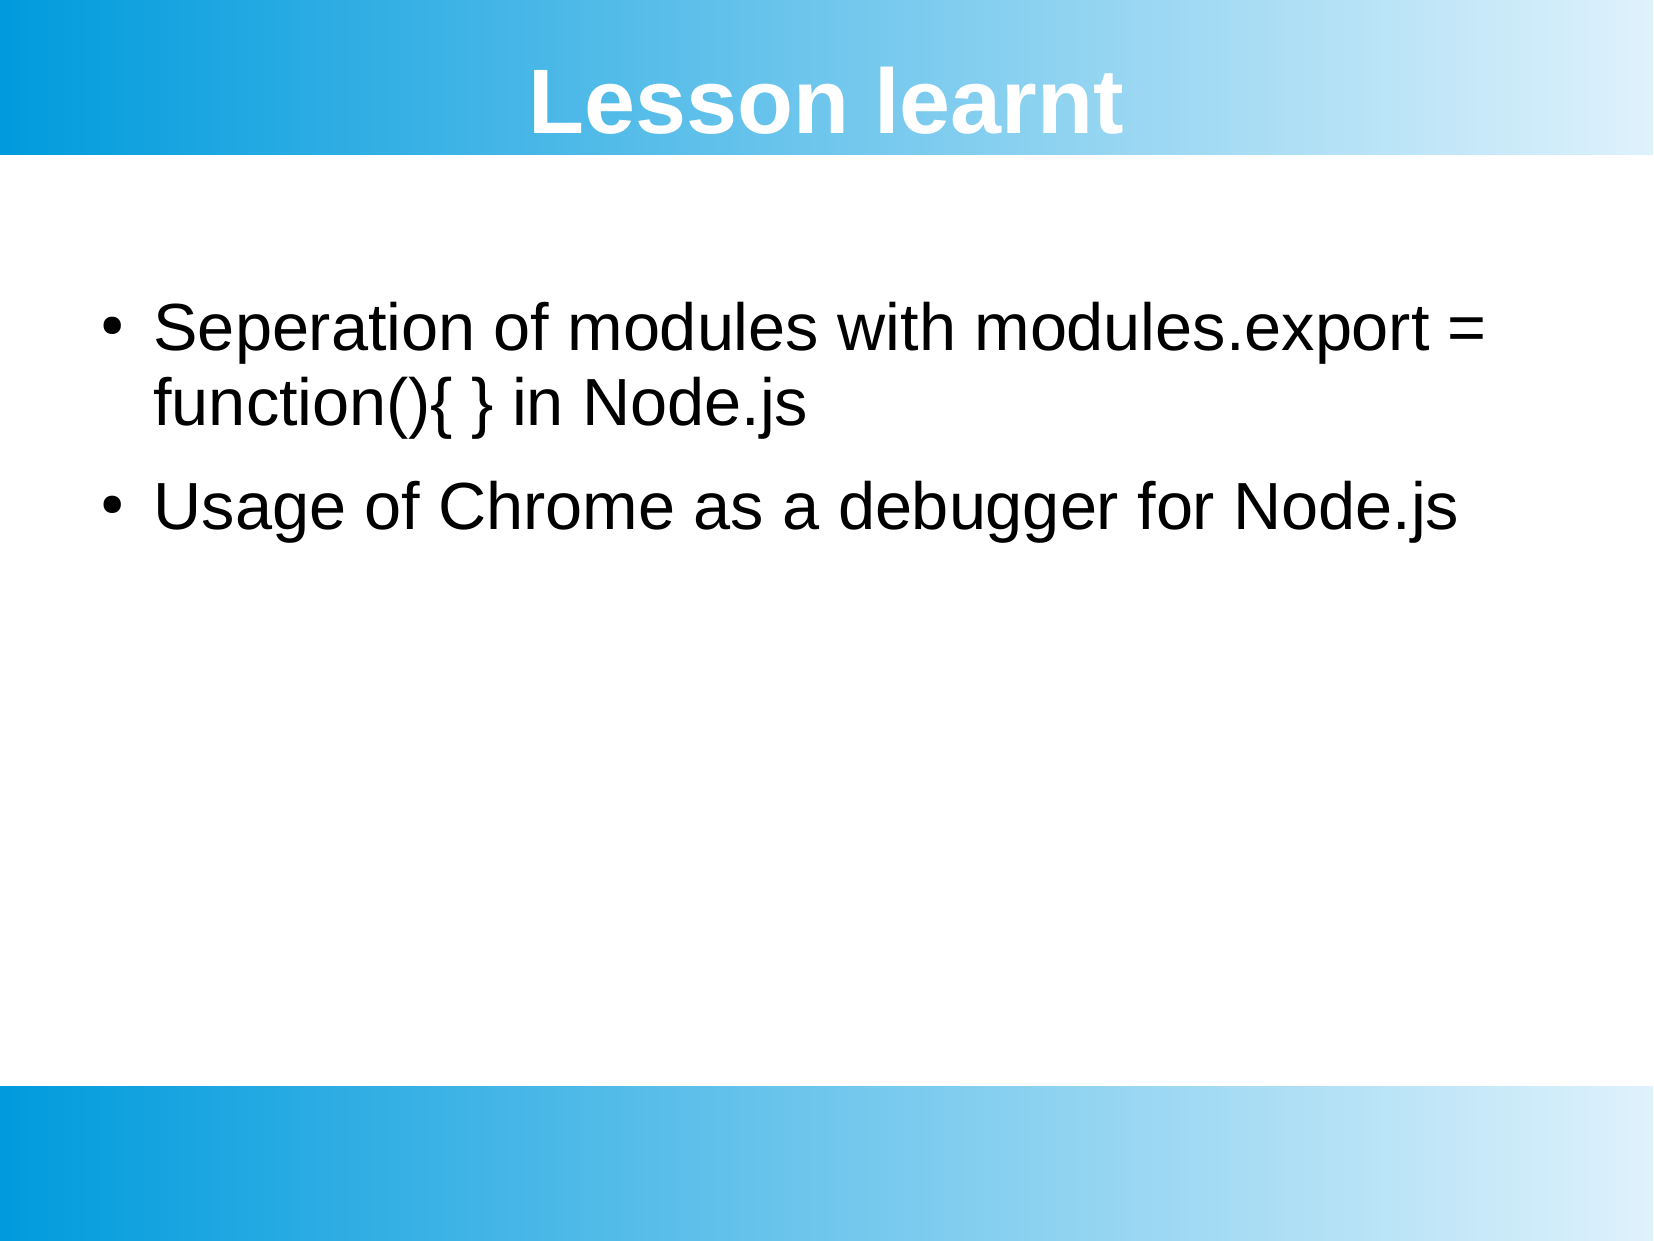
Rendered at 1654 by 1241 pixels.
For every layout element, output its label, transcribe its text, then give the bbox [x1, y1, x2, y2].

list Seperation of modules with modules.export = function(){ } in Node.js Usage of Chrome as a debugger for Node.js [82, 290, 1571, 1010]
title Lesson learnt [82, 49, 1571, 155]
